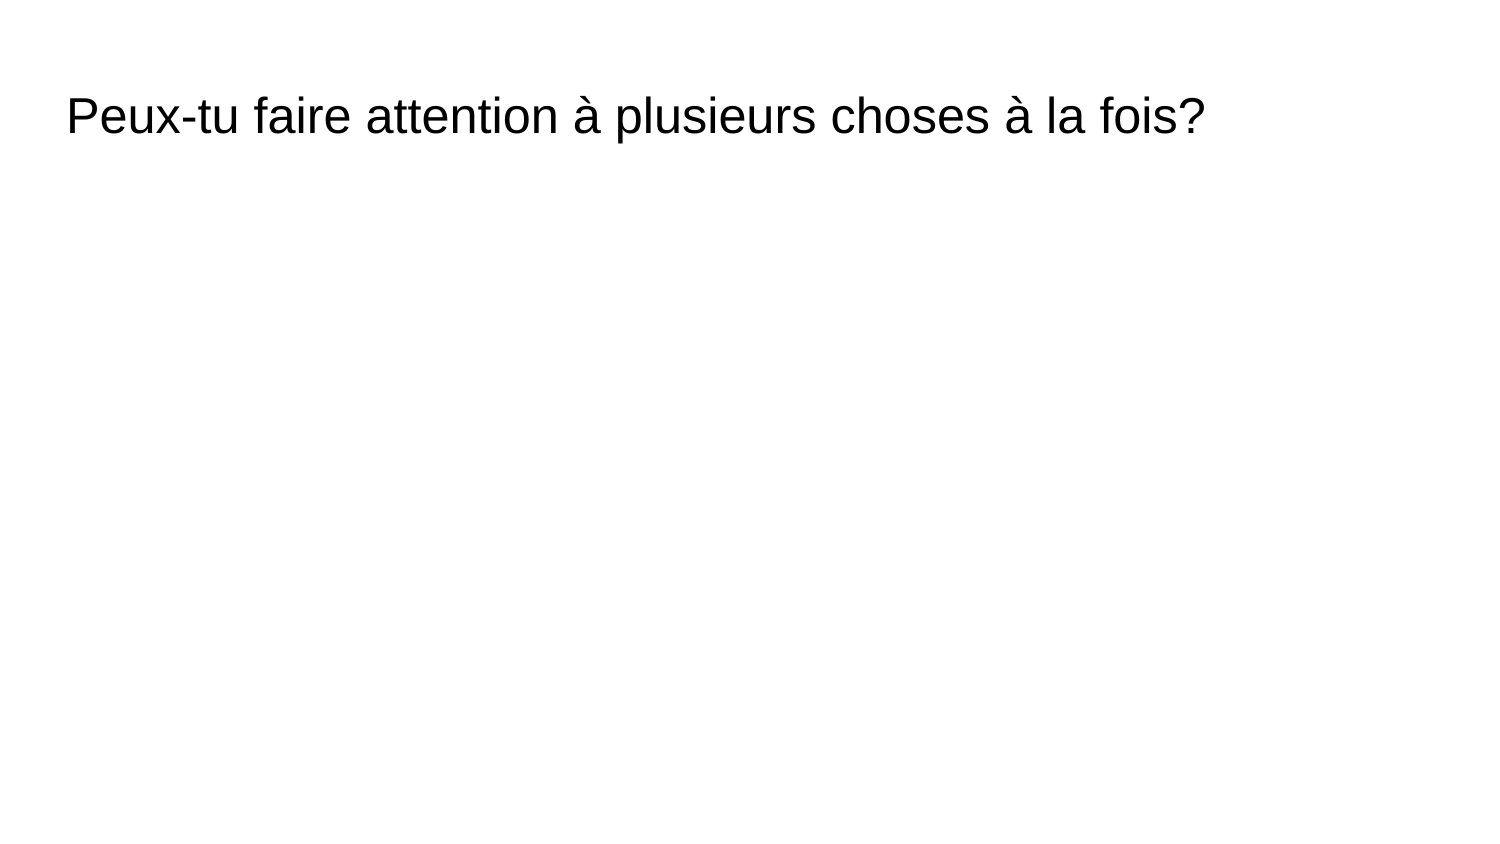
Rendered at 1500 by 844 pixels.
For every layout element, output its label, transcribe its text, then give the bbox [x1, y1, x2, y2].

title Peux-tu faire attention à plusieurs choses à la fois? [51, 72, 1449, 167]
